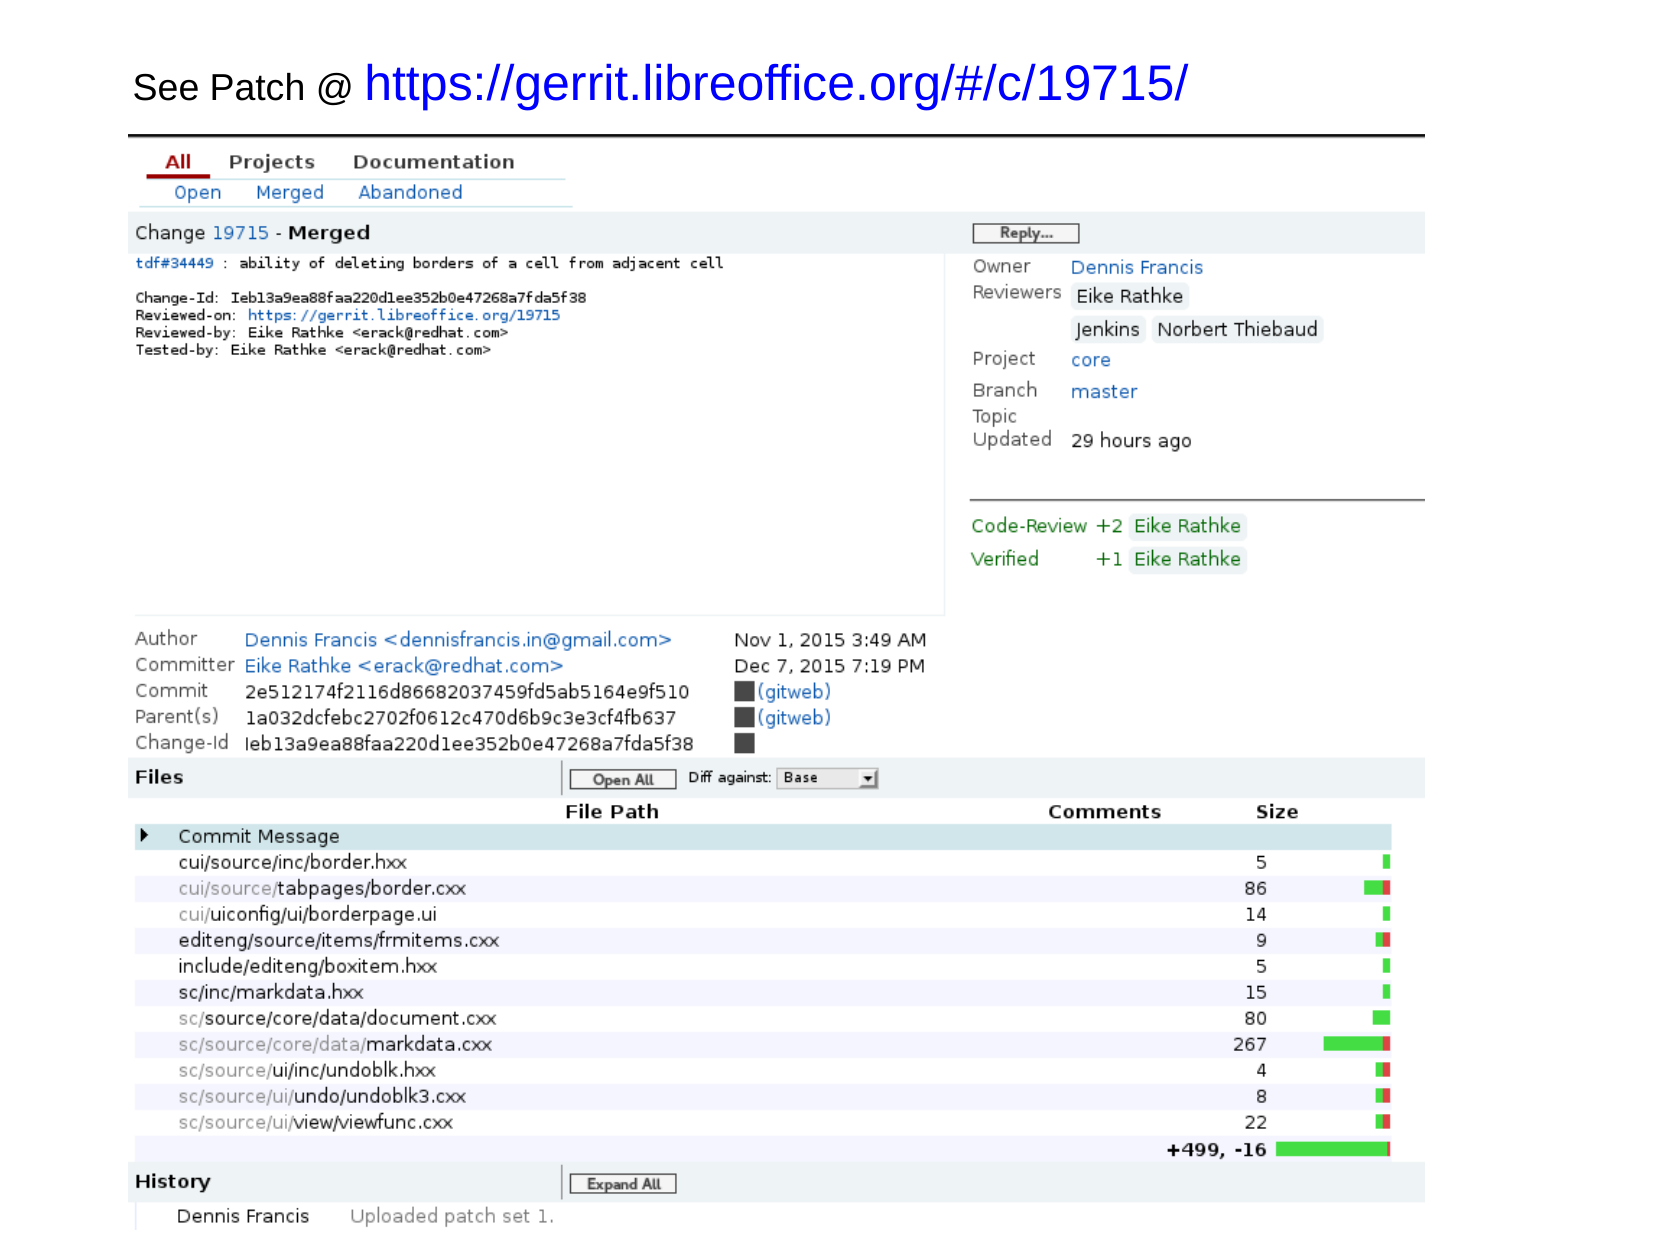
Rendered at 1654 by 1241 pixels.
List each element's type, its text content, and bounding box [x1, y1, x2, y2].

text_box See Patch @ https://gerrit.libreoffice.org/#/c/19715/ [117, 48, 1441, 121]
picture [128, 134, 1425, 1231]
